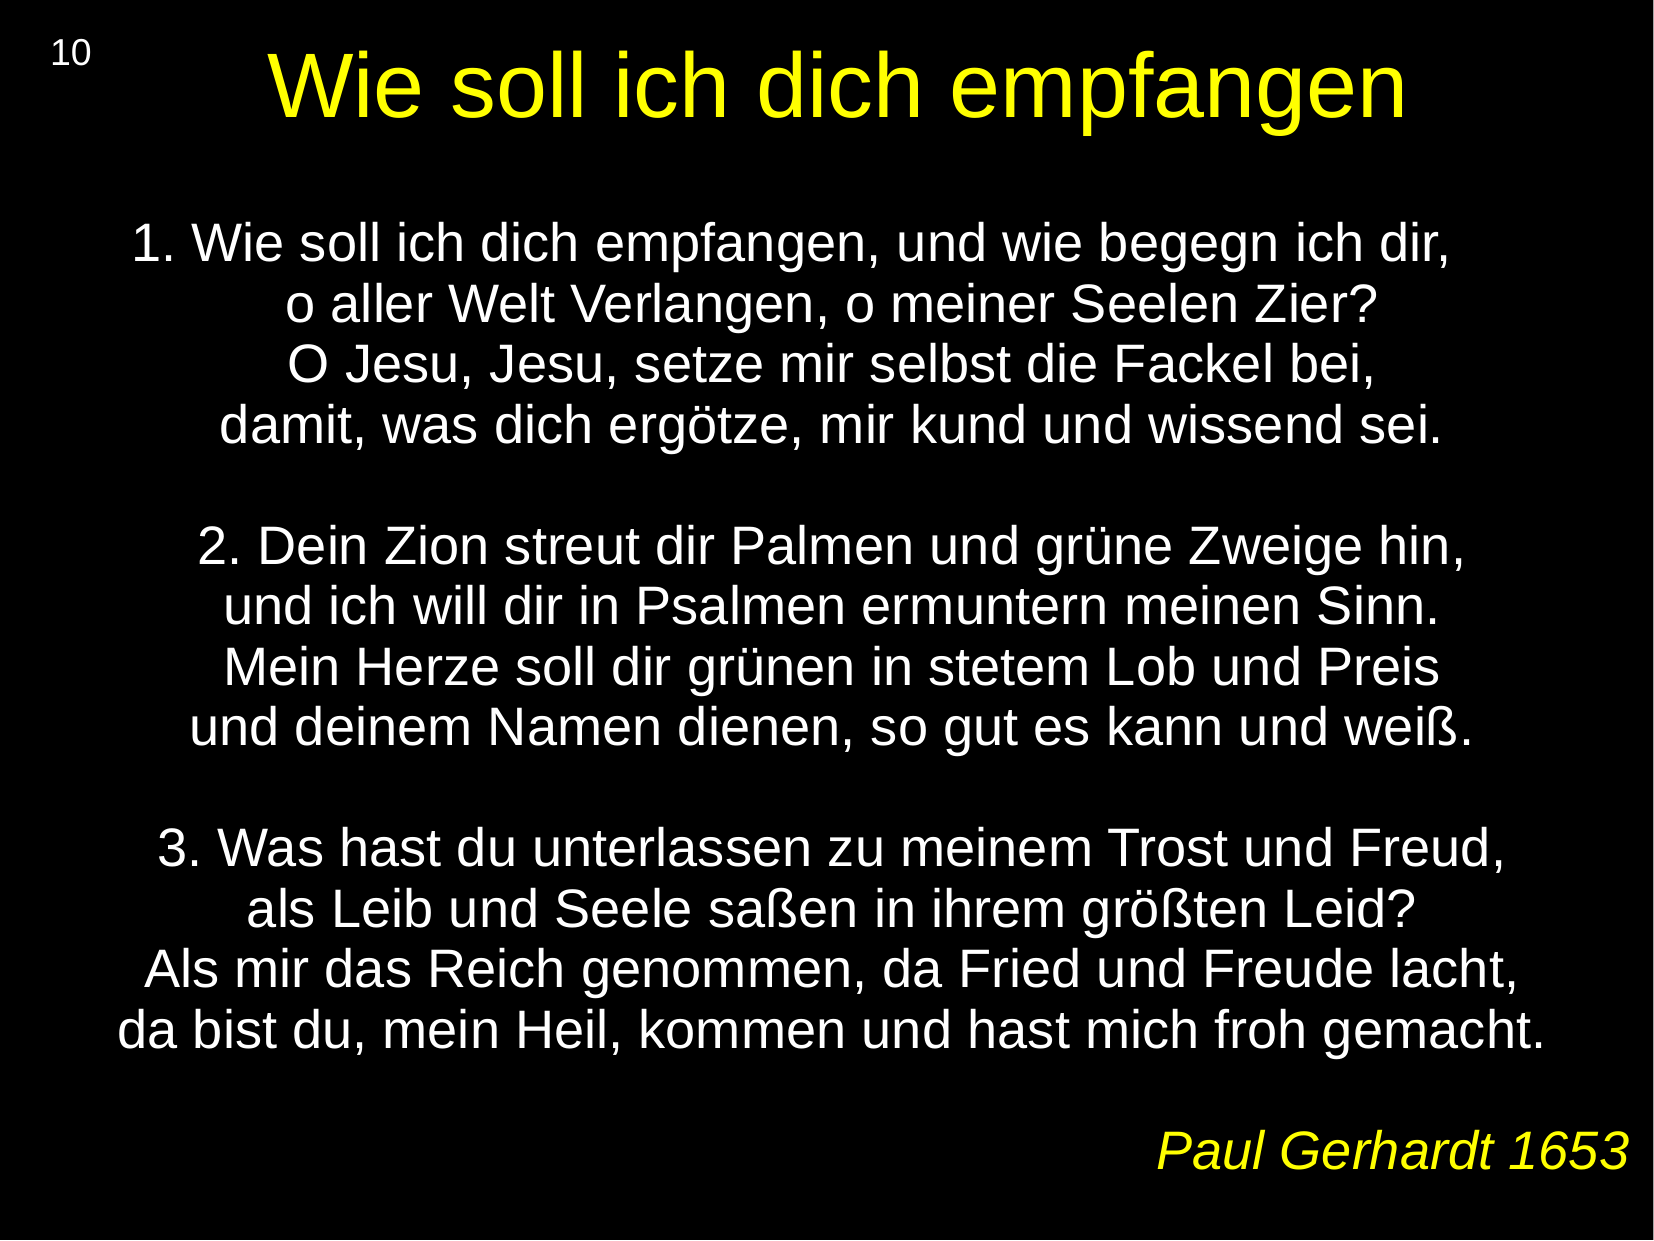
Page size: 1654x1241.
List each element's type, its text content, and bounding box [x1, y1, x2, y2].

text_box 10 [35, 23, 130, 81]
title Wie soll ich dich empfangen [94, 5, 1583, 166]
list 1. Wie soll ich dich empfangen, und wie begegn ich dir, o aller Welt Verlangen, o meiner Seelen Zier? O Jesu, Jesu, setze mir selbst die Fackel bei, damit, was dich ergötze, mir kund und wissend sei. 2. Dein Zion streut dir Palmen und grüne Zweige hin, und ich will dir in Psalmen ermuntern meinen Sinn. Mein Herze soll dir grünen in stetem Lob und Preis und deinem Namen dienen, so gut es kann und weiß. 3. Was hast du unterlassen zu meinem Trost und Freud, als Leib und Seele saßen in ihrem größten Leid? Als mir das Reich genommen, da Fried und Freude lacht, da bist du, mein Heil, kommen und hast mich froh gemacht. Paul Gerhardt 1653 [35, 177, 1630, 1217]
